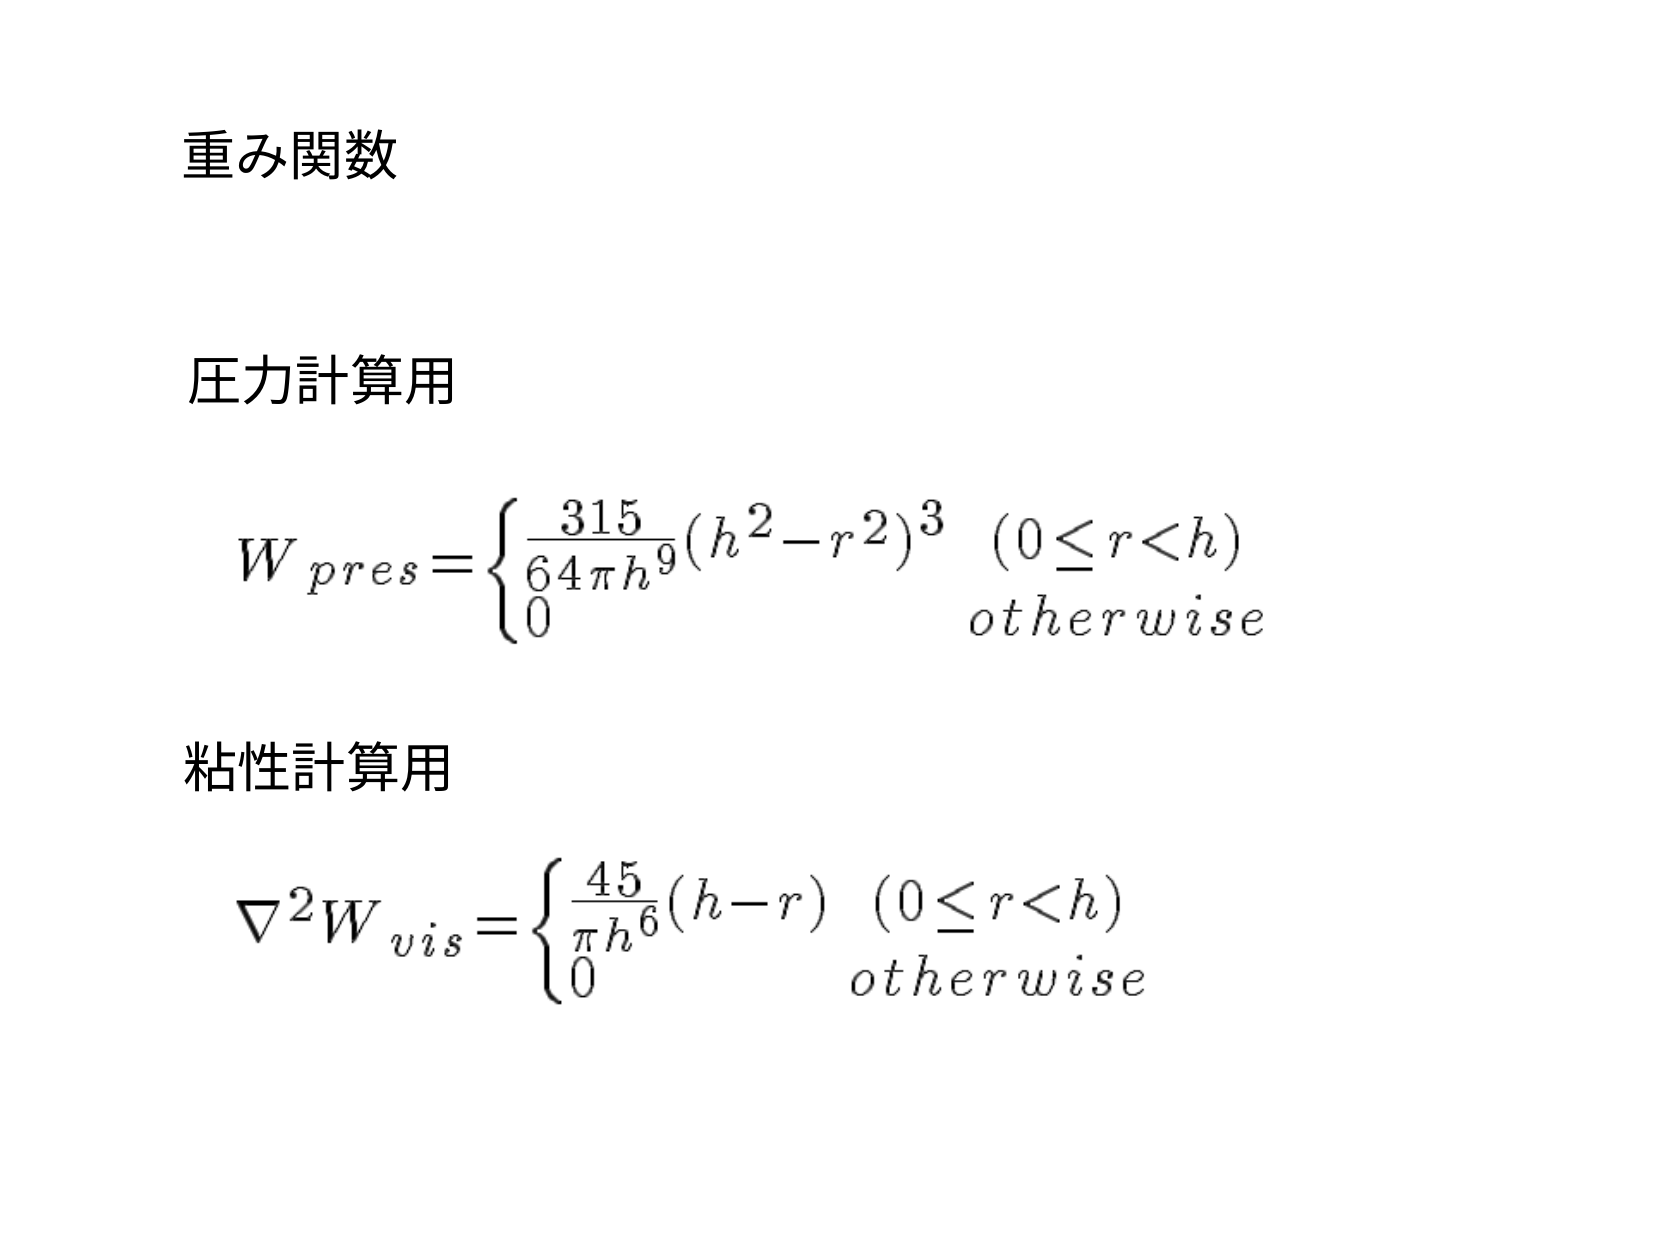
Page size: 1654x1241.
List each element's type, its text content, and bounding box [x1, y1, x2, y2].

picture [232, 478, 1275, 657]
text_box 重み関数 [181, 112, 976, 188]
picture [225, 843, 1151, 1013]
text_box 圧力計算用 [187, 337, 982, 413]
text_box 粘性計算用 [183, 724, 978, 800]
